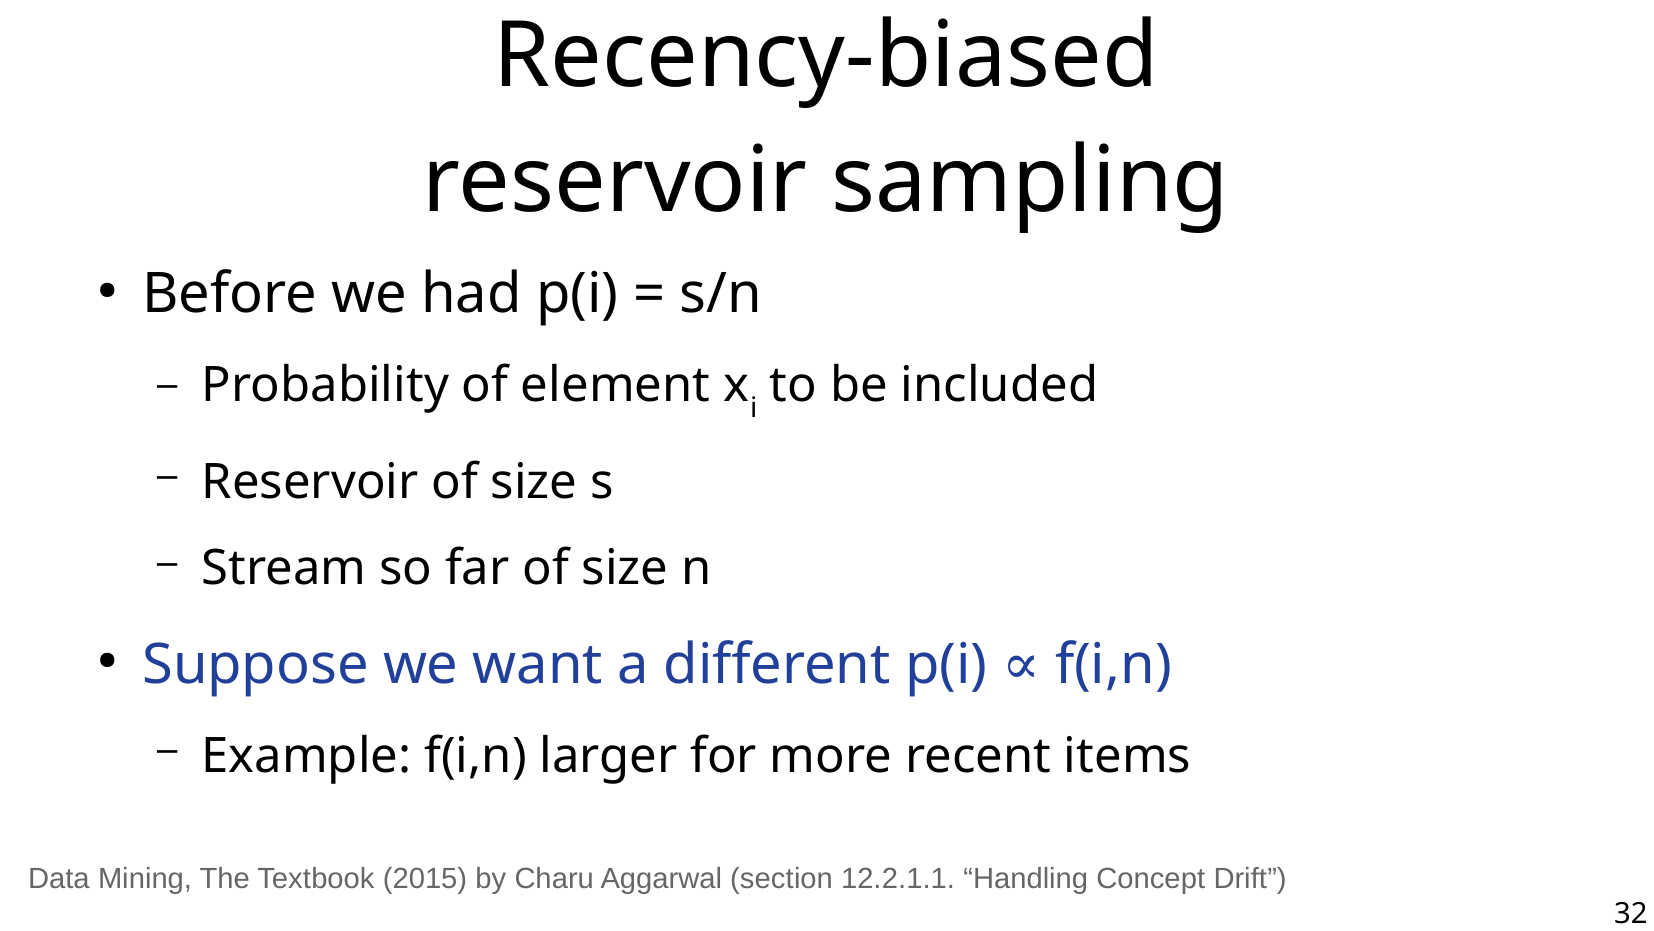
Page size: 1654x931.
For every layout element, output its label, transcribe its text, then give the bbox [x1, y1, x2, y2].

title Recency-biased reservoir sampling [82, 1, 1571, 226]
list Before we had p(i) = s/n Probability of element xi to be included Reservoir of size s Stream so far of size n Suppose we want a different p(i) ∝ f(i,n) Example: f(i,n) larger for more recent items [82, 253, 1571, 793]
text_box Data Mining, The Textbook (2015) by Charu Aggarwal (section 12.2.1.1. “Handling Concept Drift”) [13, 854, 1602, 919]
